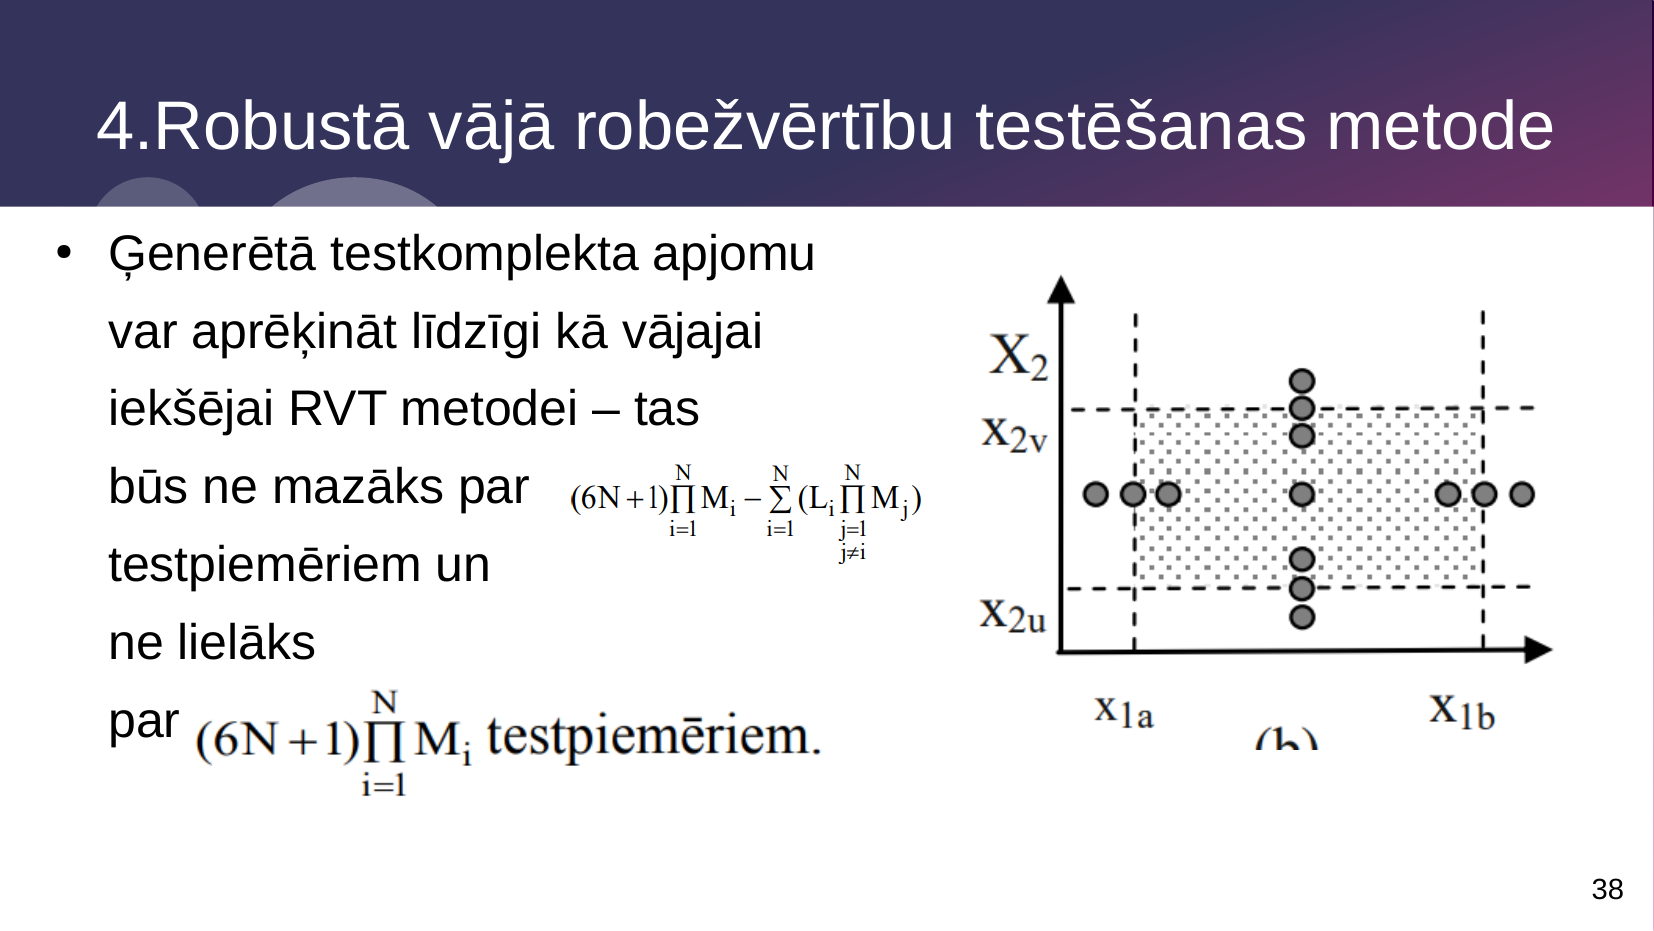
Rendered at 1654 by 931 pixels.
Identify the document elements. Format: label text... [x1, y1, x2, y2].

picture [187, 674, 829, 804]
picture [562, 449, 925, 575]
title 4.Robustā vājā robežvērtību testēšanas metode [88, 44, 1565, 207]
picture [957, 259, 1576, 751]
list Ģenerētā testkomplekta apjomu var aprēķināt līdzīgi kā vājajai iekšējai RVT metodei – tas būs ne mazāks par testpiemēriem un ne lielāks par [37, 225, 1514, 816]
